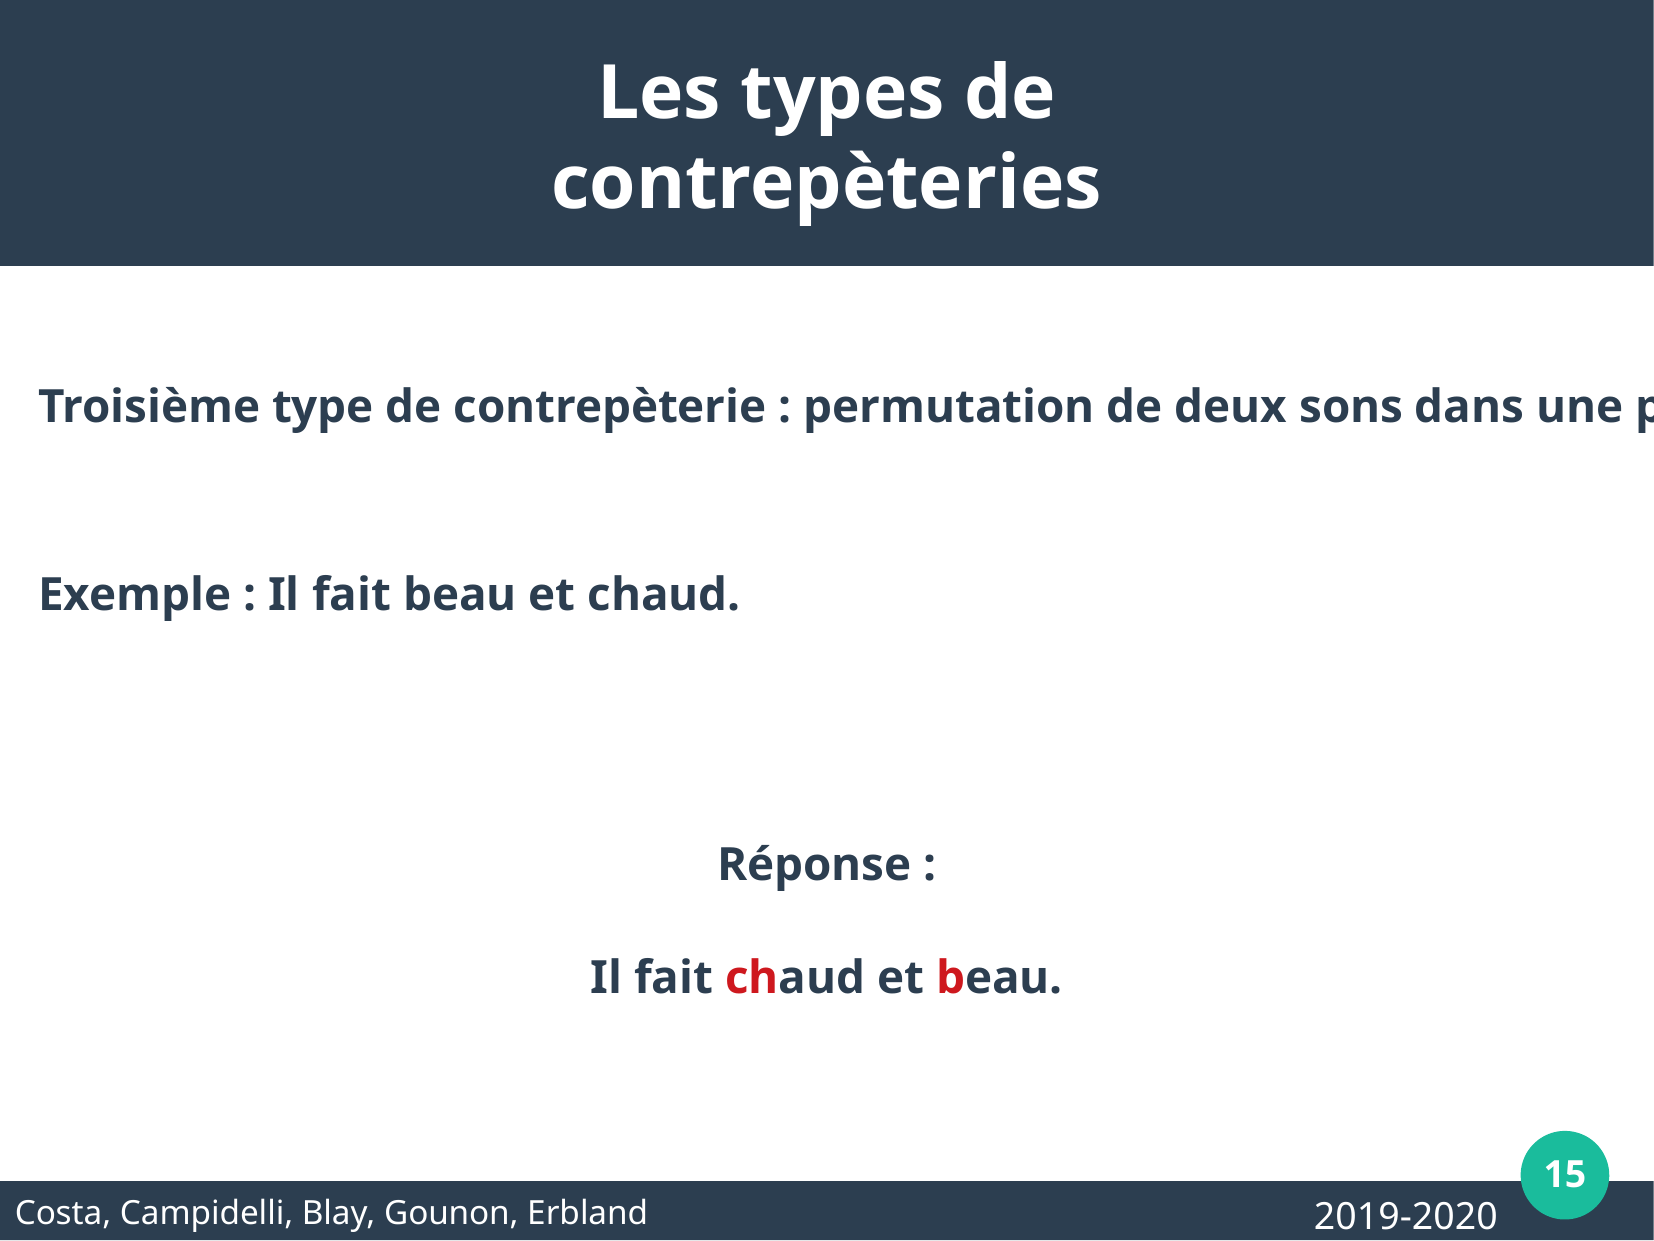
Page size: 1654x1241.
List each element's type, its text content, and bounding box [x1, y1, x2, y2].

text_box <numéro> [1505, 1116, 1625, 1181]
text_box Troisième type de contrepèterie : permutation de deux sons dans une phrase. Exemple : Il fait beau et chaud. [23, 366, 1654, 648]
text_box Costa, Campidelli, Blay, Gounon, Erbland [0, 1181, 1299, 1241]
text_box Costa, Campidelli, Blay, Gounon, Erbland [1536, 1181, 1654, 1241]
text_box 2019-2020 [1299, 1181, 1536, 1241]
title Les types de contrepèteries [507, 43, 1146, 201]
text_box Réponse : Il fait chaud et beau. [0, 823, 1654, 996]
